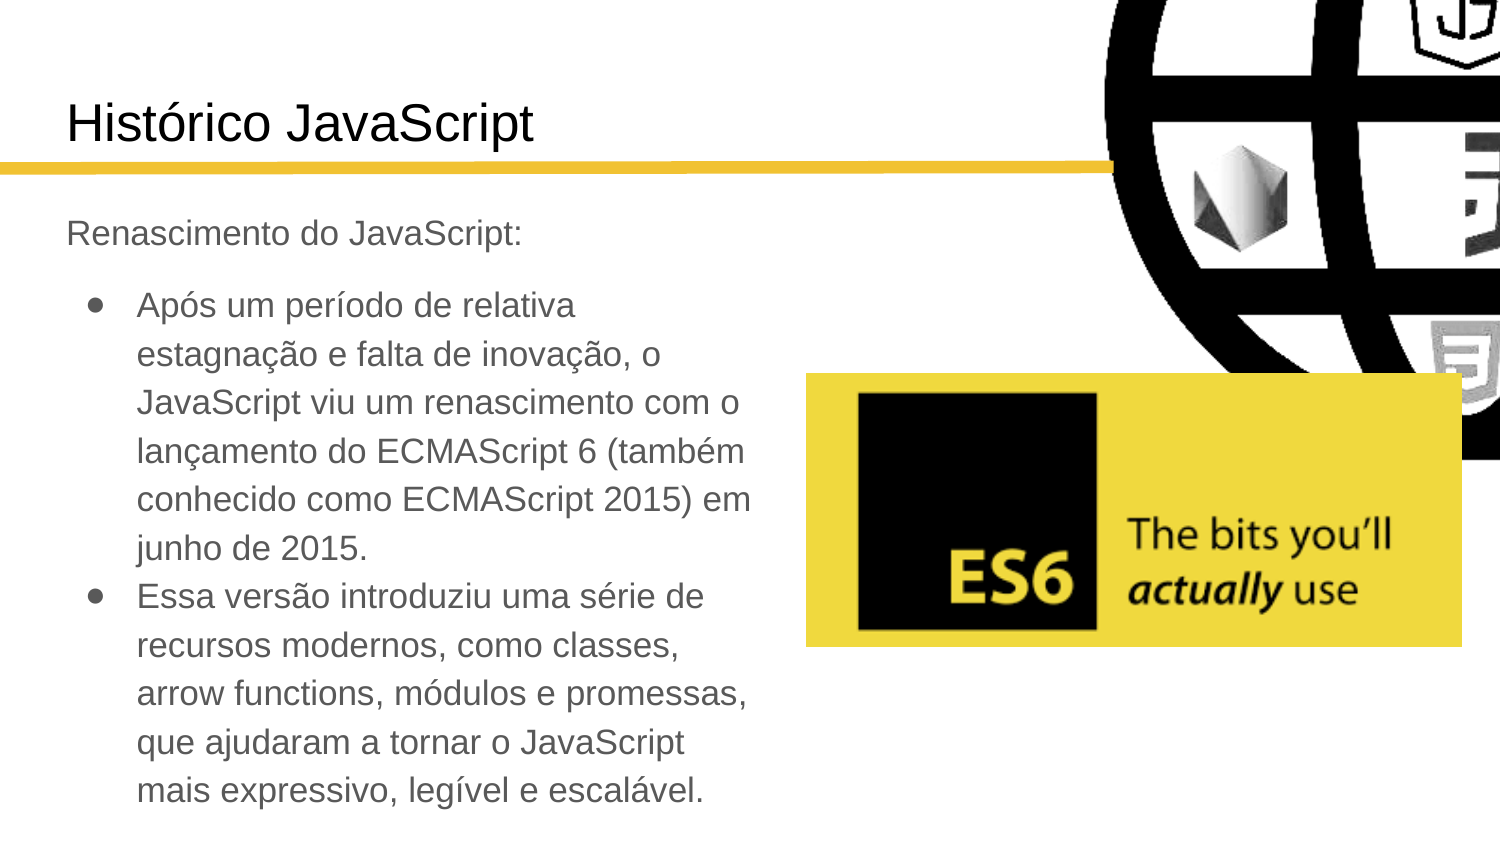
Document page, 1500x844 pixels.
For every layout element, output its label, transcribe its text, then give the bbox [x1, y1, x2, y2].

title Histórico JavaScript [51, 72, 1449, 167]
list Renascimento do JavaScript: Após um período de relativa estagnação e falta de inovação, o JavaScript viu um renascimento com o lançamento do ECMAScript 6 (também conhecido como ECMAScript 2015) em junho de 2015. Essa versão introduziu uma série de recursos modernos, como classes, arrow functions, módulos e promessas, que ajudaram a tornar o JavaScript mais expressivo, legível e escalável. [51, 189, 782, 831]
picture [806, 0, 1500, 647]
